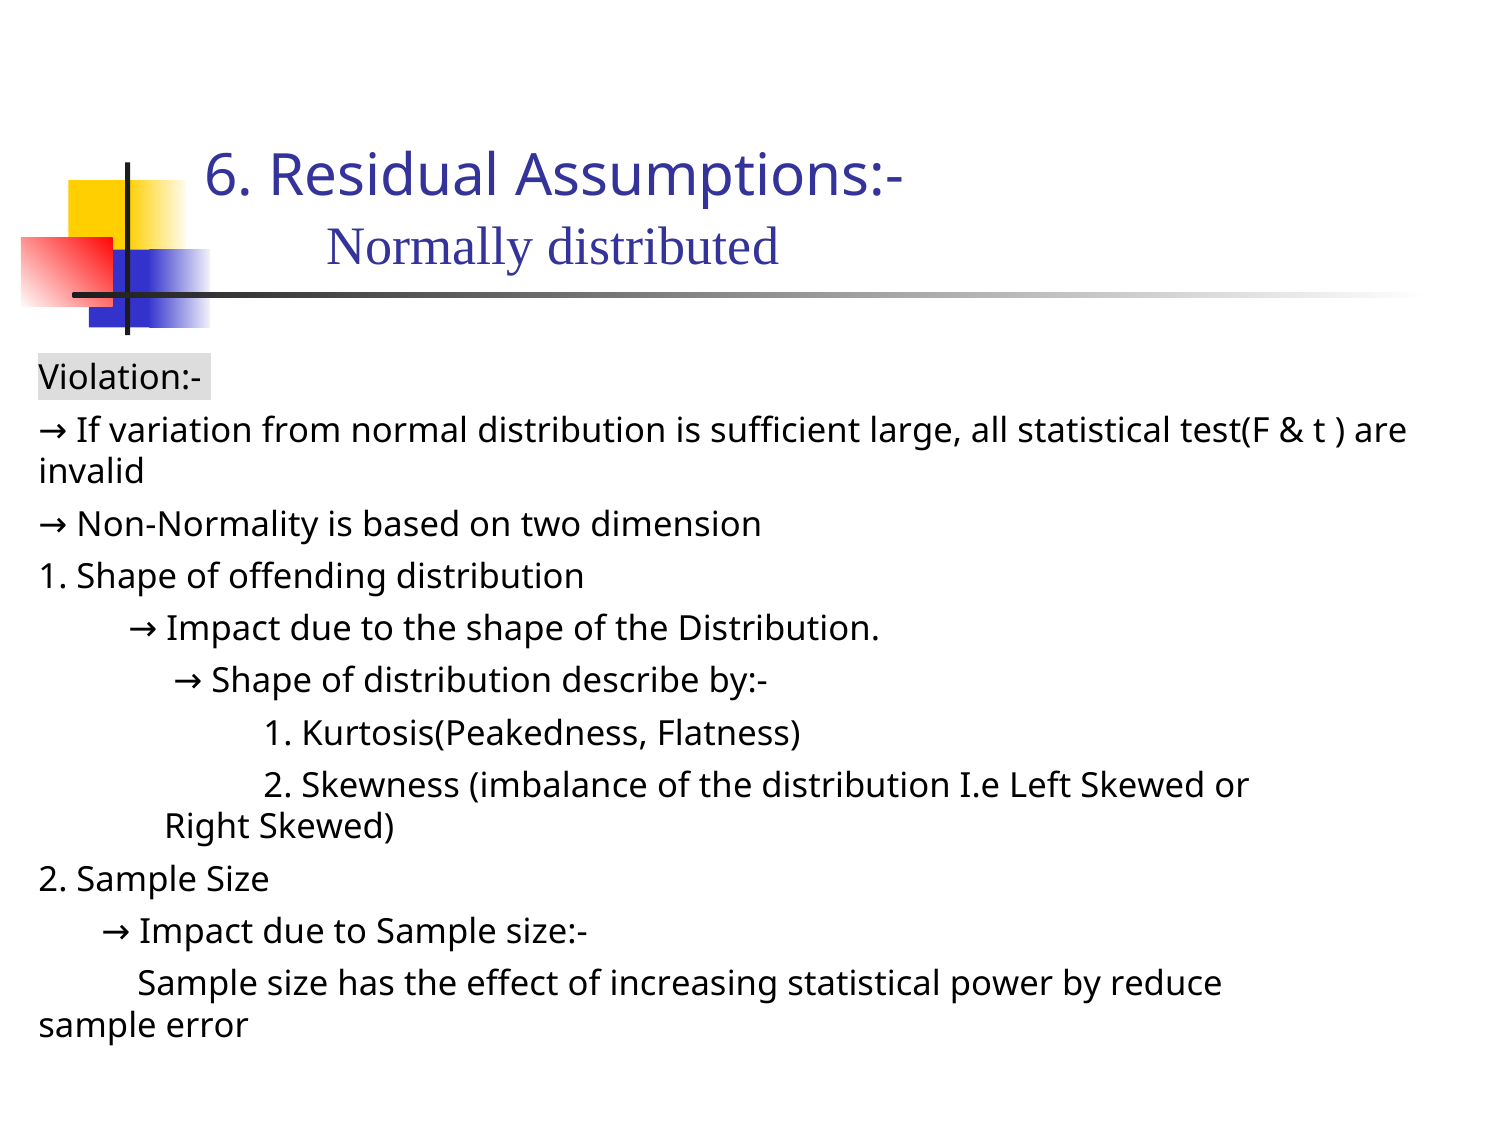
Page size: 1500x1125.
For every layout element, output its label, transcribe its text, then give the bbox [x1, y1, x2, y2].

title 6. Residual Assumptions:- Normally distributed [189, 59, 1465, 285]
list Violation:- → If variation from normal distribution is sufficient large, all statistical test(F & t ) are invalid → Non-Normality is based on two dimension 1. Shape of offending distribution → Impact due to the shape of the Distribution. → Shape of distribution describe by:- 1. Kurtosis(Peakedness, Flatness) 2. Skewness (imbalance of the distribution I.e Left Skewed or Right Skewed) 2. Sample Size → Impact due to Sample size:- Sample size has the effect of increasing statistical power by reduce sample error [23, 295, 1477, 1063]
